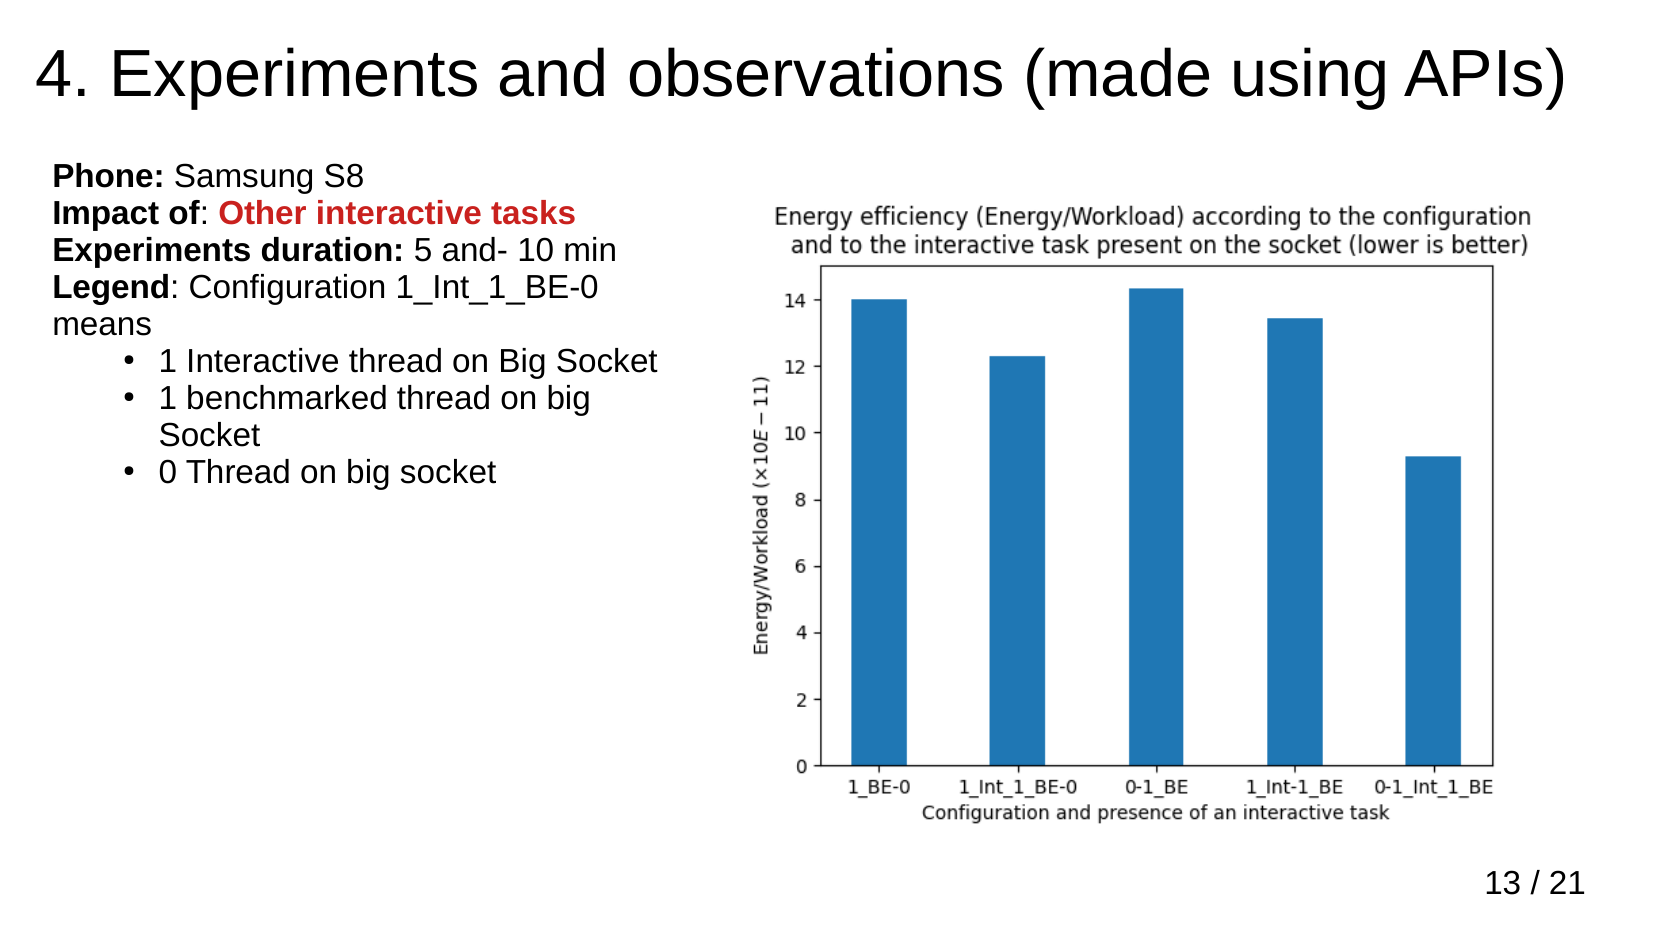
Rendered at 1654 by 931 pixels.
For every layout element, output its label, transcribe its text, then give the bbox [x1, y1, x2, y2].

text_box Phone: Samsung S8 Impact of: Other interactive tasks Experiments duration: 5 and- 10 min Legend: Configuration 1_Int_1_BE-0 means 1 Interactive thread on Big Socket 1 benchmarked thread on big Socket 0 Thread on big socket [37, 150, 676, 536]
text_box 13 / 21 [1469, 856, 1654, 927]
title 4. Experiments and observations (made using APIs) [35, 0, 1629, 148]
picture [712, 187, 1579, 838]
